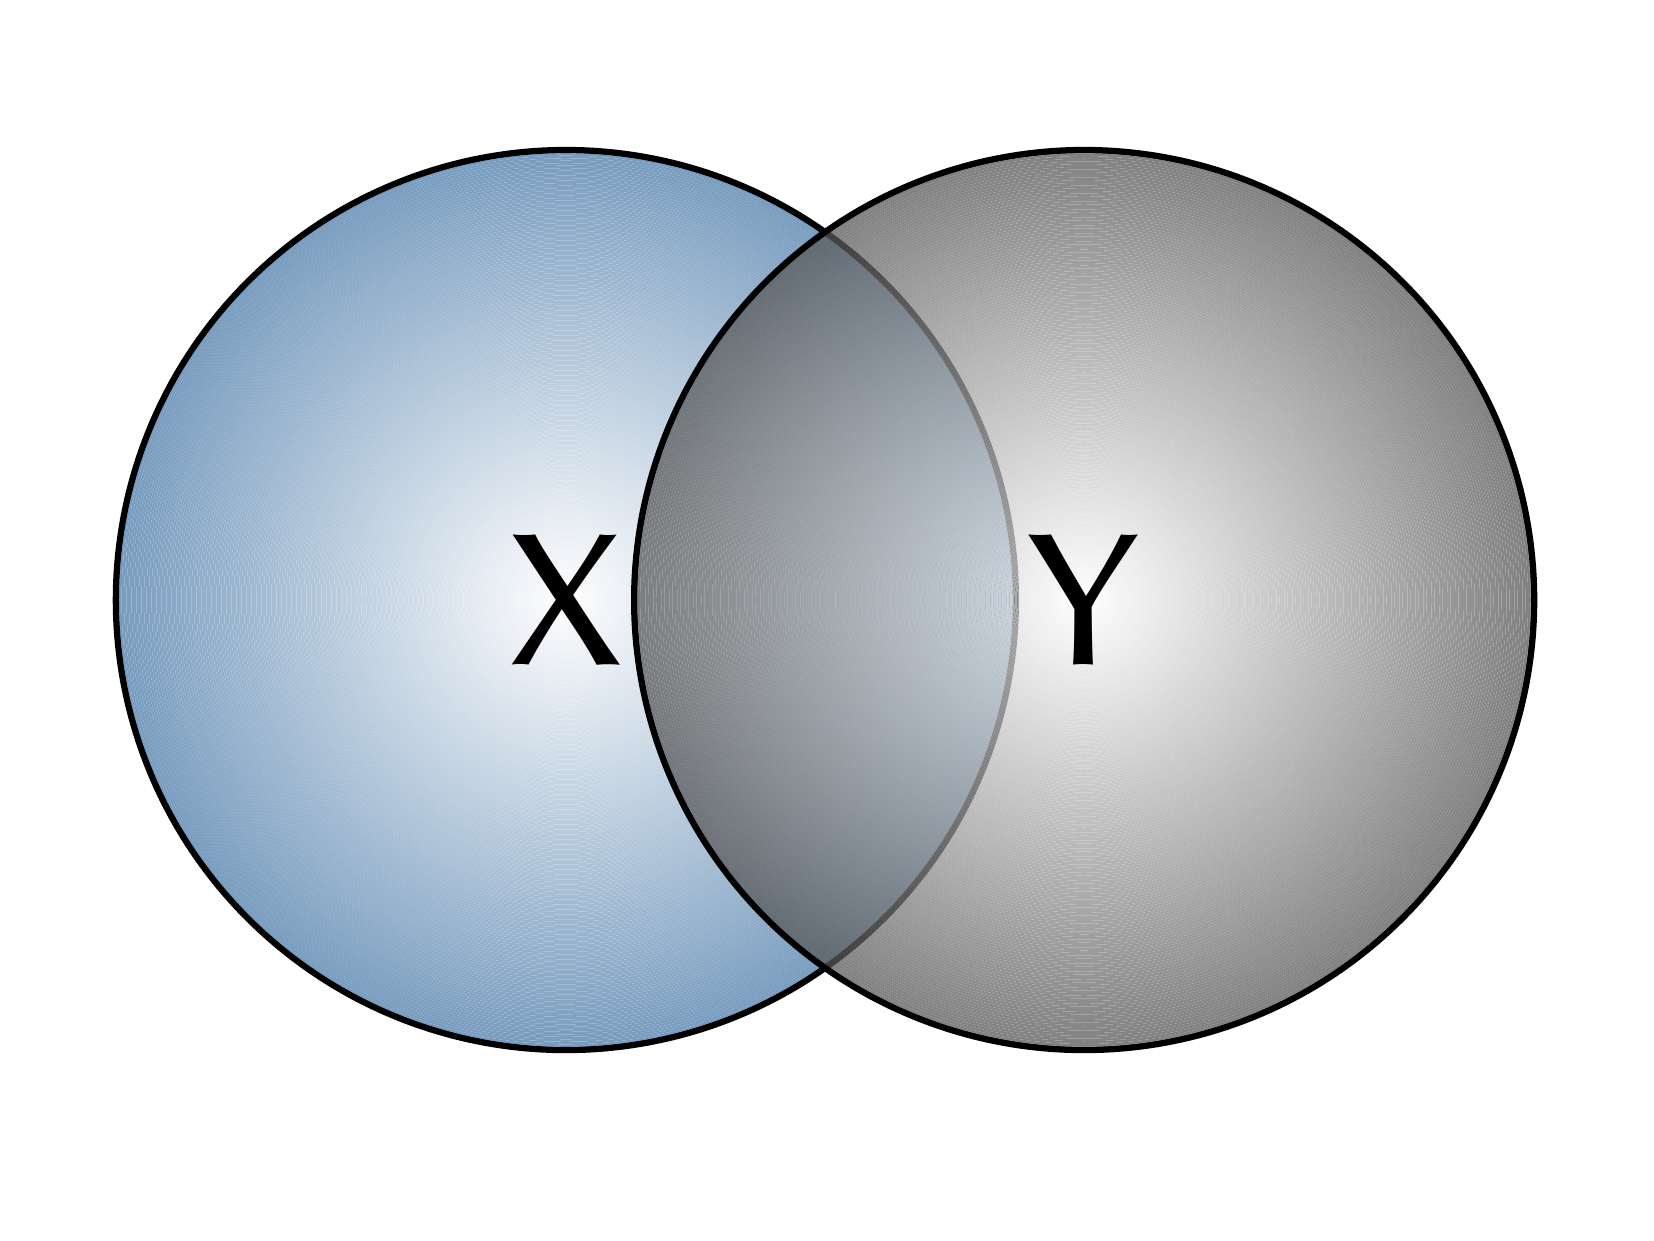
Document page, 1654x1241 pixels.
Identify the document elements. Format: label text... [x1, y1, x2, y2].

text_box Y [634, 150, 1535, 1051]
text_box X [115, 150, 825, 1051]
